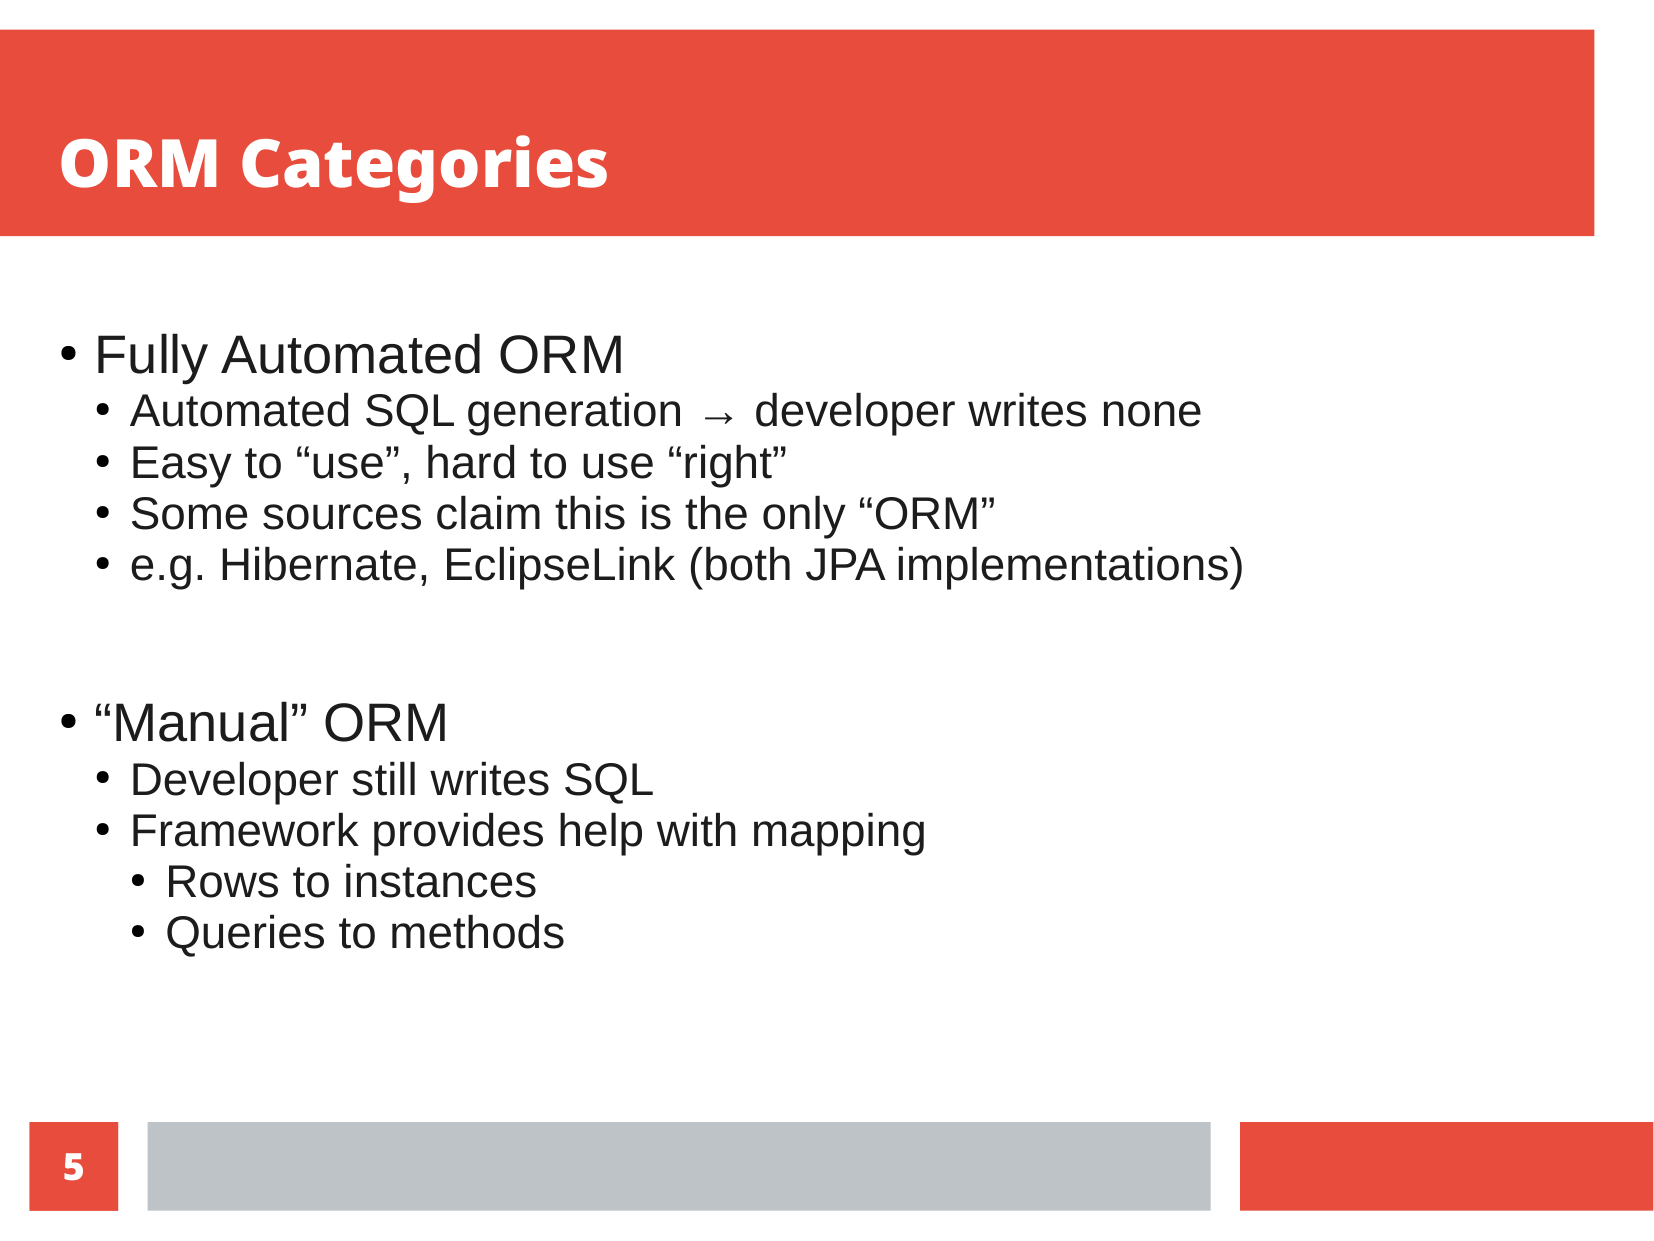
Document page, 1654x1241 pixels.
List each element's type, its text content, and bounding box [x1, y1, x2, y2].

title ORM Categories [59, 59, 1595, 207]
subtitle Fully Automated ORM Automated SQL generation → developer writes none Easy to “use”, hard to use “right” Some sources claim this is the only “ORM” e.g. Hibernate, EclipseLink (both JPA implementations) “Manual” ORM Developer still writes SQL Framework provides help with mapping Rows to instances Queries to methods [59, 324, 1565, 1093]
